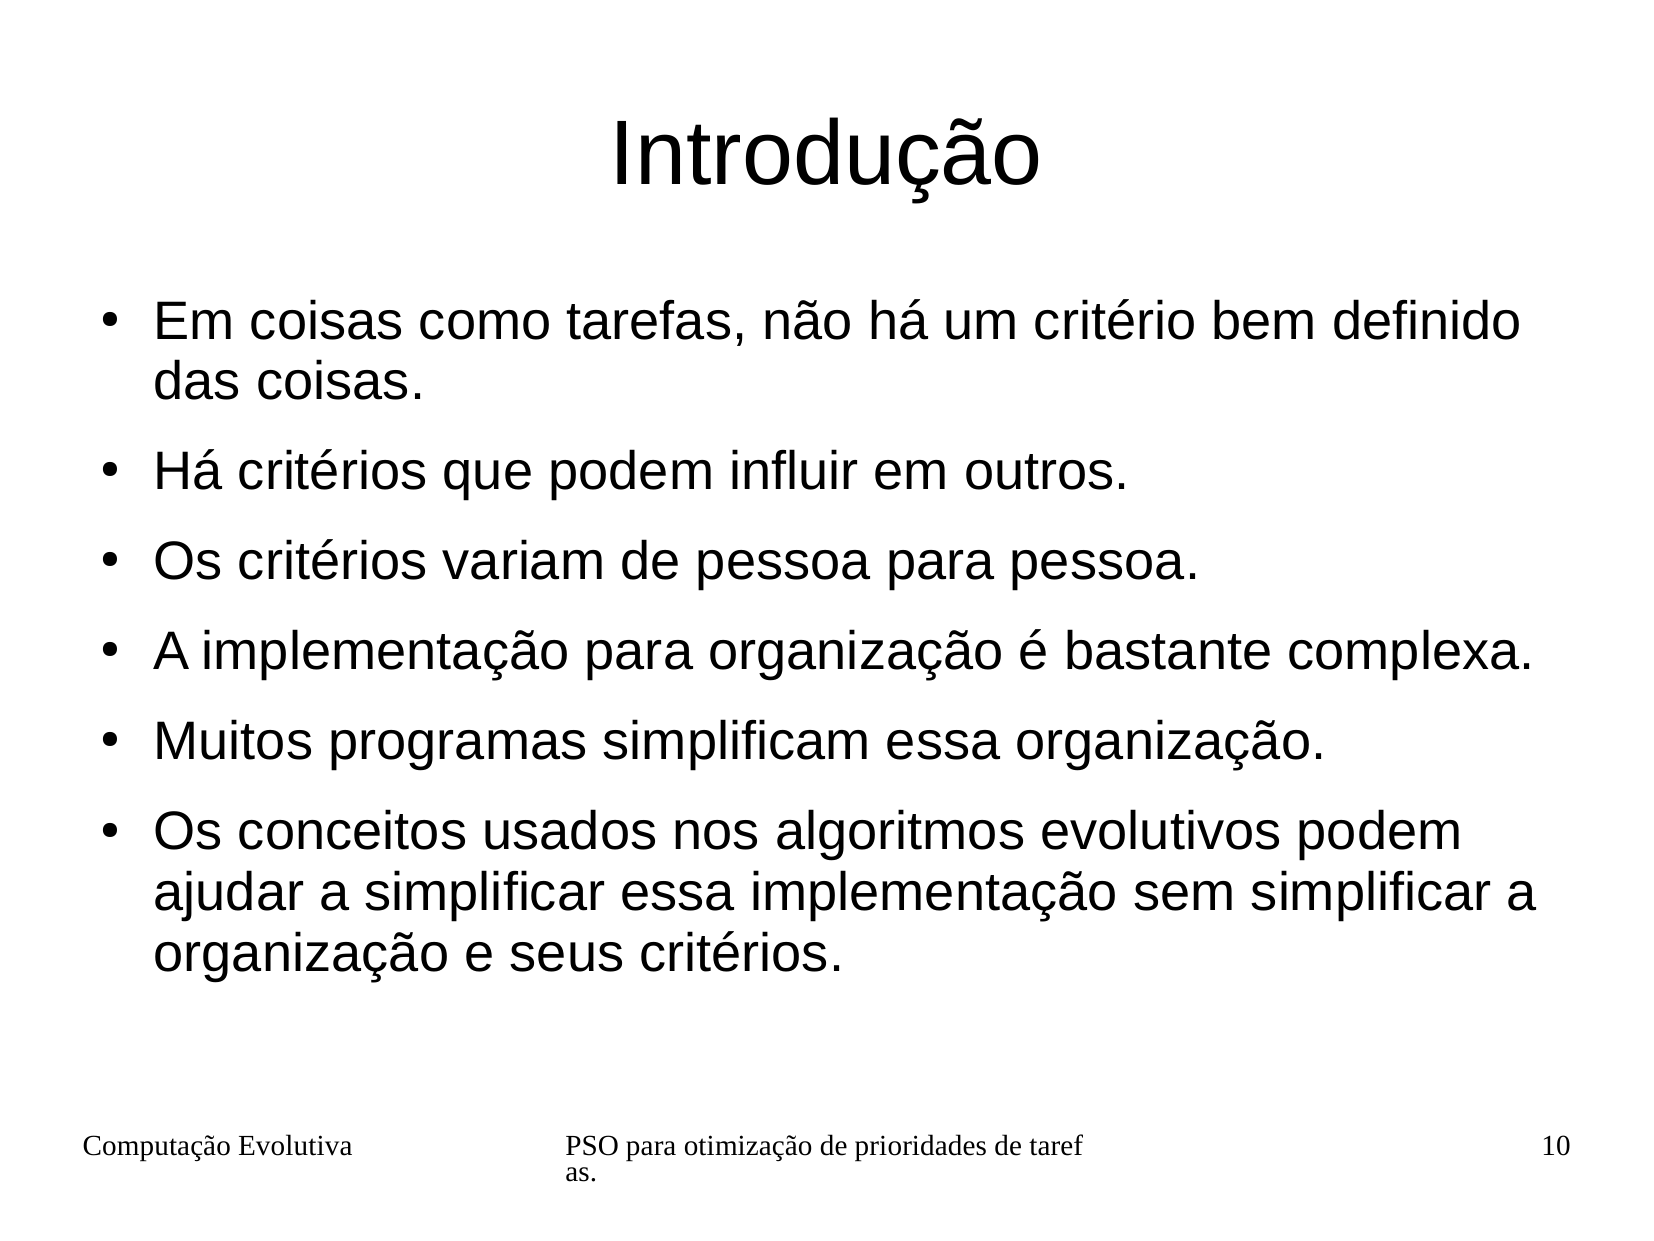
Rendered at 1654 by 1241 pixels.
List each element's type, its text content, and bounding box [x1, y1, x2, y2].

list Em coisas como tarefas, não há um critério bem definido das coisas. Há critérios que podem influir em outros. Os critérios variam de pessoa para pessoa. A implementação para organização é bastante complexa. Muitos programas simplificam essa organização. Os conceitos usados nos algoritmos evolutivos podem ajudar a simplificar essa implementação sem simplificar a organização e seus critérios. [82, 290, 1571, 1094]
title Introdução [82, 49, 1571, 257]
